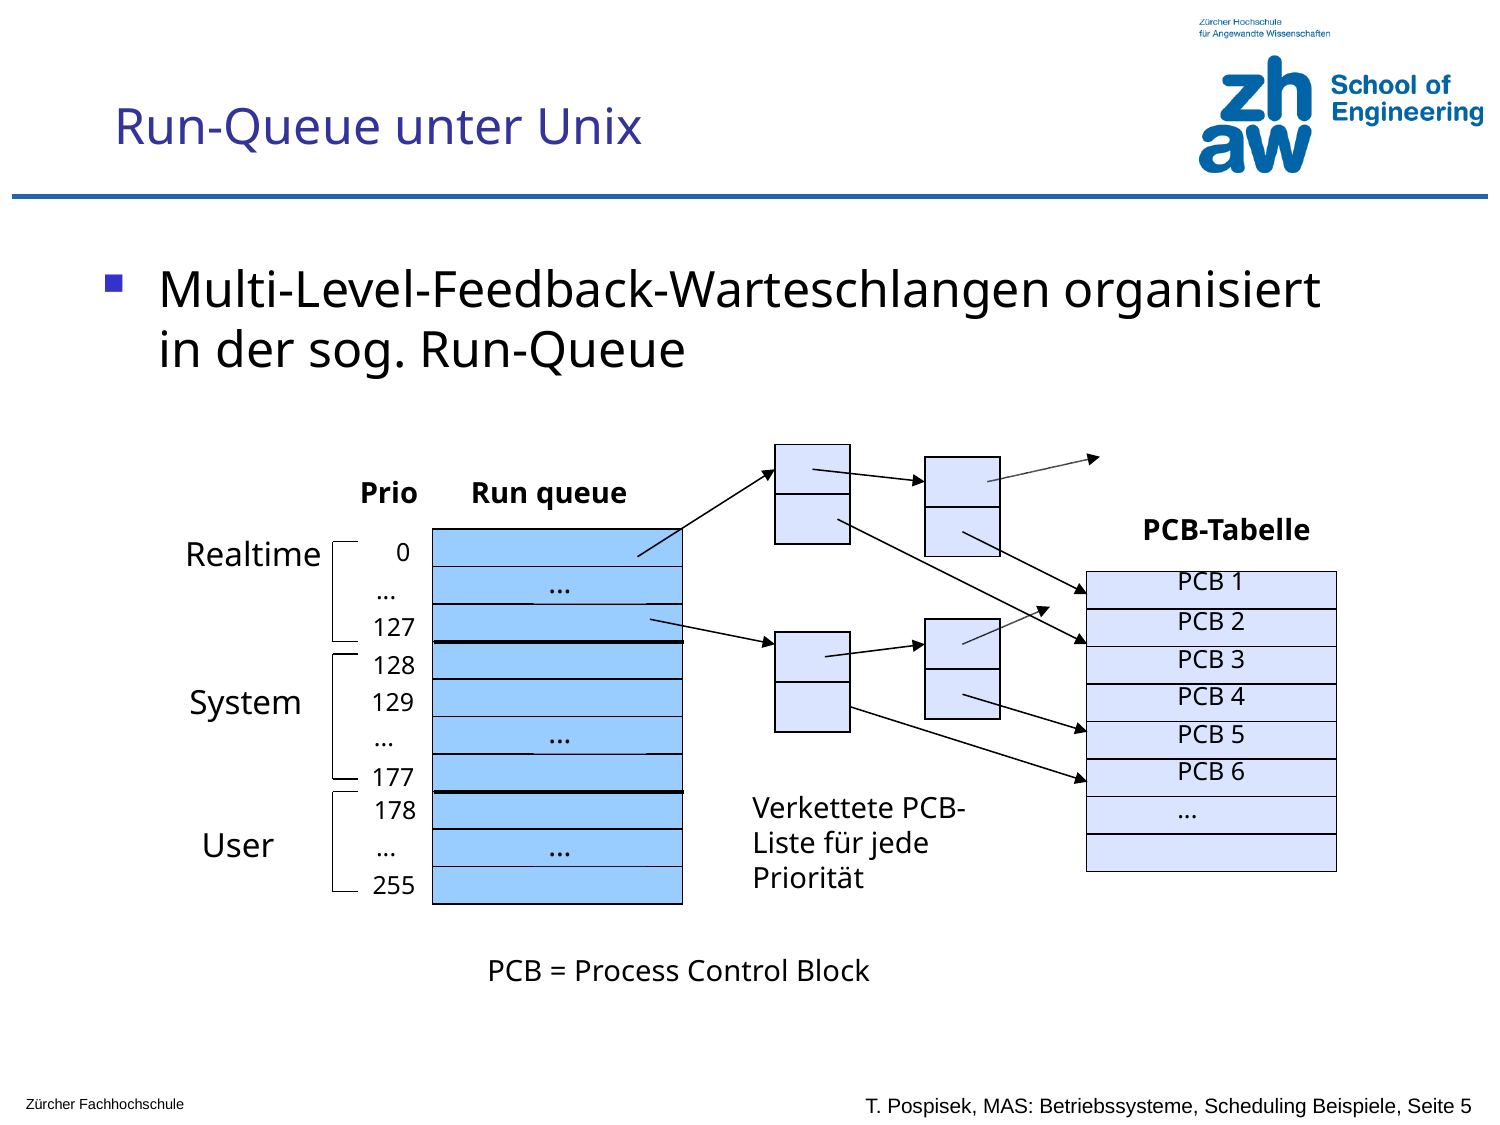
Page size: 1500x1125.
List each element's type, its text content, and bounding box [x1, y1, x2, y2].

text_box [1086, 571, 1337, 872]
text_box PCB 6 [1162, 757, 1276, 792]
text_box [924, 456, 1000, 557]
text_box Verkettete PCB-Liste für jede Priorität [737, 781, 988, 902]
picture [1199, 19, 1483, 173]
text_box PCB 2 [1162, 607, 1276, 642]
text_box User [186, 816, 290, 872]
text_box 0 [361, 529, 426, 575]
text_box ... [1162, 795, 1276, 830]
text_box Realtime [333, 542, 338, 581]
text_box PCB 4 [1162, 682, 1276, 717]
text_box ... [533, 837, 647, 867]
text_box ... [361, 832, 412, 870]
title Run-Queue unter Unix [99, 50, 1379, 163]
text_box PCB 1 [1162, 567, 1276, 602]
list Multi-Level-Feedback-Warteschlangen organisiert in der sog. Run-Queue [87, 249, 1363, 363]
text_box 178 [358, 786, 432, 832]
text_box 128 [357, 650, 431, 687]
text_box PCB 3 [1162, 645, 1276, 680]
text_box [432, 529, 683, 905]
text_box ... [533, 574, 647, 604]
text_box ... [533, 724, 647, 754]
text_box PCB = Process Control Block [472, 944, 934, 995]
text_box ... [359, 725, 410, 759]
text_box [924, 619, 1000, 720]
text_box [774, 444, 850, 545]
text_box Run queue [483, 466, 662, 517]
text_box PCB-Tabelle [1127, 504, 1326, 554]
text_box ... [361, 575, 412, 612]
text_box 255 [357, 861, 431, 907]
text_box Prio [294, 466, 483, 517]
text_box 127 [357, 604, 431, 650]
text_box PCB 5 [1162, 720, 1276, 755]
text_box 129 [356, 679, 430, 725]
text_box [774, 631, 850, 732]
text_box Realtime [170, 525, 338, 581]
text_box System [174, 673, 318, 729]
text_box 177 [356, 754, 430, 800]
